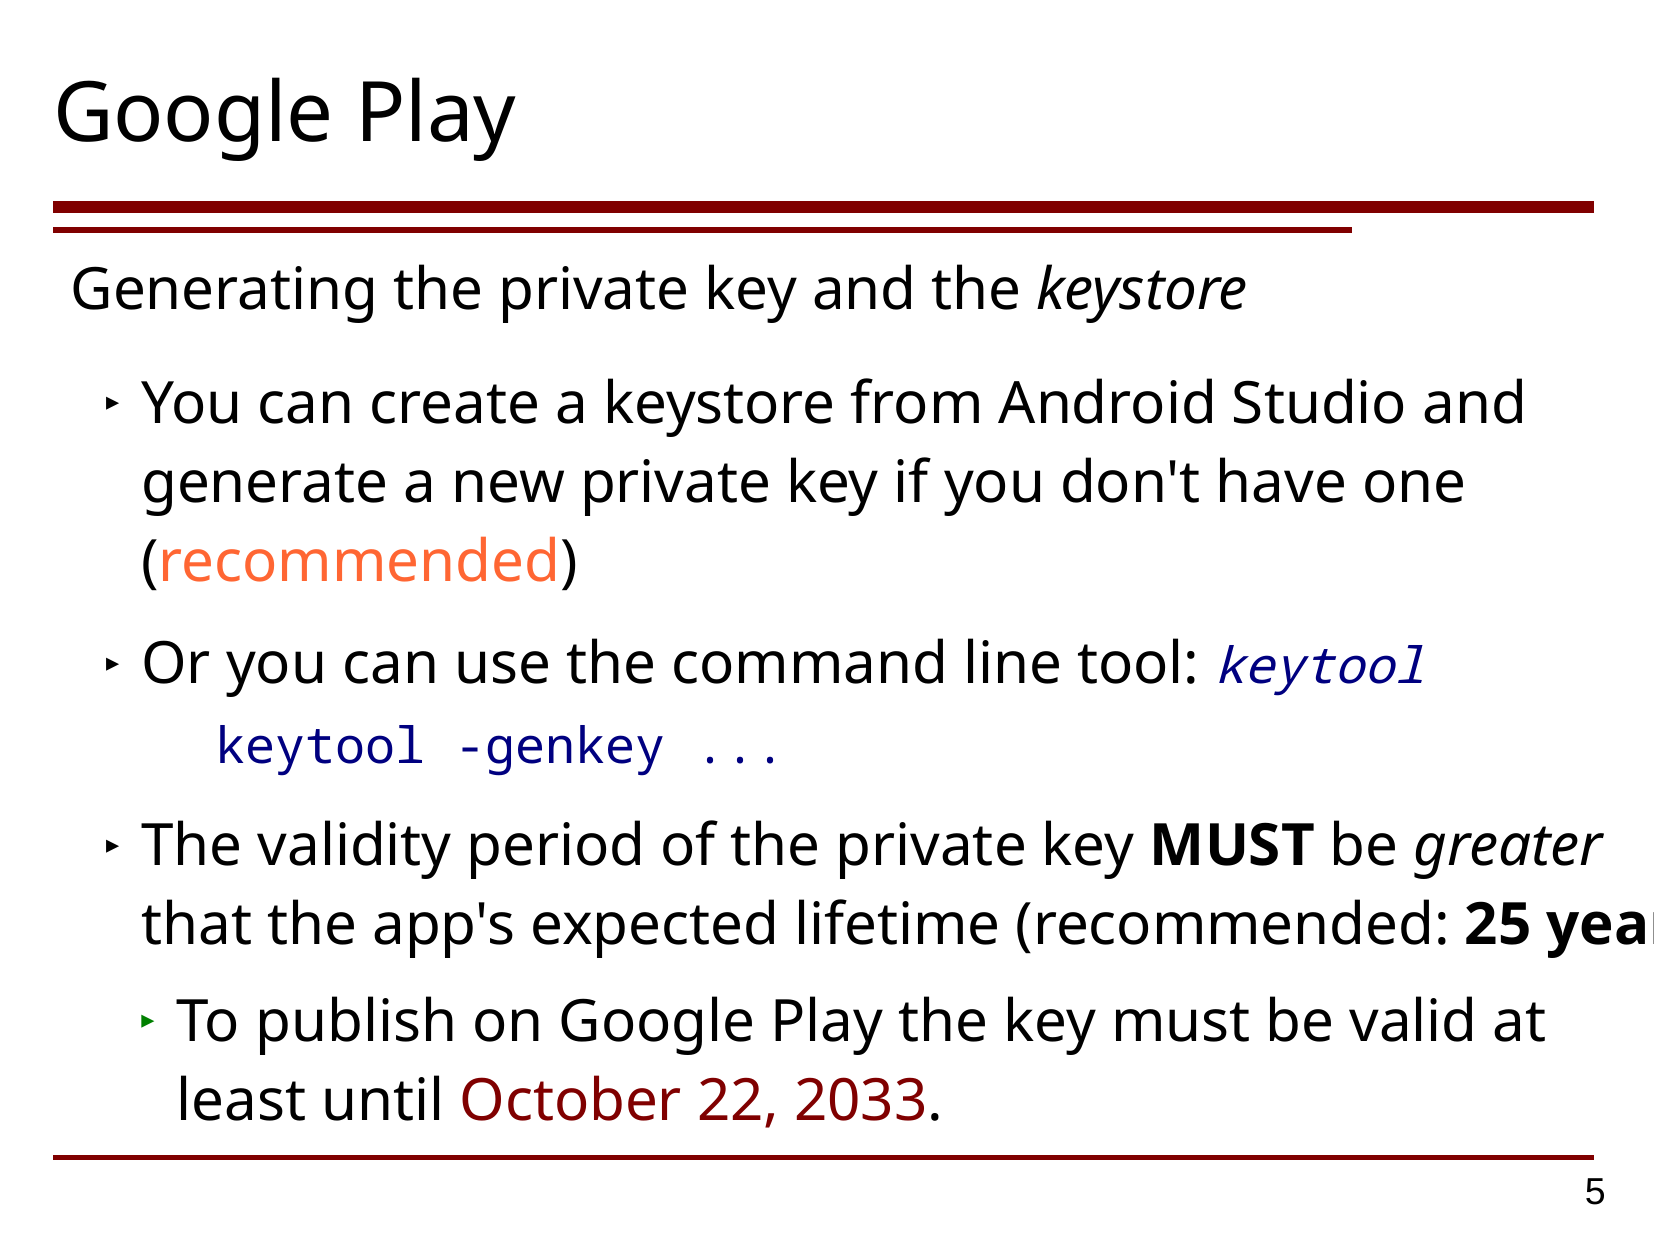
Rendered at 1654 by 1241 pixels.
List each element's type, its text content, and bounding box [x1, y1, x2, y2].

subtitle Google Play [53, 48, 1542, 172]
text_box <number> [35, 1163, 1654, 1221]
text_box Generating the private key and the keystore You can create a keystore from Android Studio and generate a new private key if you don't have one (recommended) Or you can use the command line tool: keytool keytool -genkey ... The validity period of the private key MUST be greater that the app's expected lifetime (recommended: 25 years!) To publish on Google Play the key must be valid at least until October 22, 2033. [55, 240, 1654, 1131]
